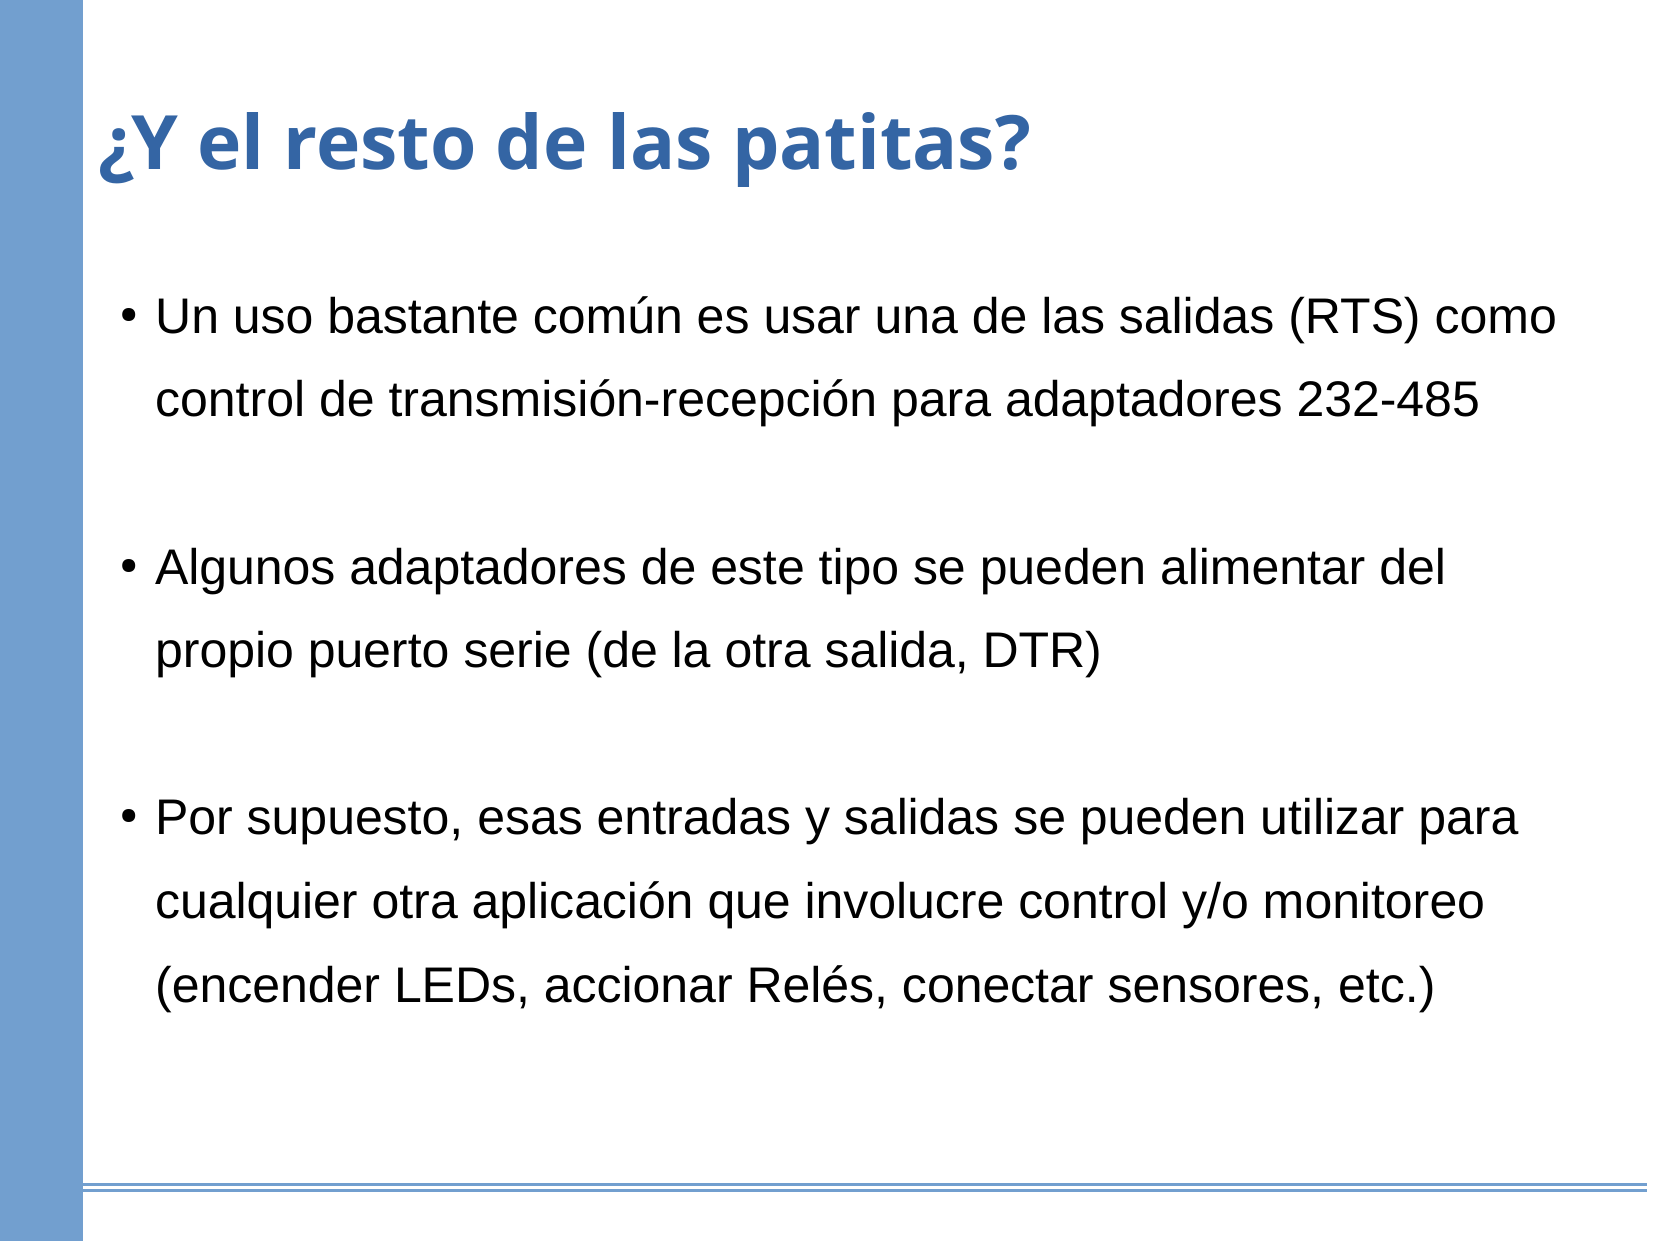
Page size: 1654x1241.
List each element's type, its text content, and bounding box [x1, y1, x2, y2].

text_box Un uso bastante común es usar una de las salidas (RTS) como control de transmisión-recepción para adaptadores 232-485 Algunos adaptadores de este tipo se pueden alimentar del propio puerto serie (de la otra salida, DTR) Por supuesto, esas entradas y salidas se pueden utilizar para cualquier otra aplicación que involucre control y/o monitoreo (encender LEDs, accionar Relés, conectar sensores, etc.) [105, 252, 1606, 999]
text_box ¿Y el resto de las patitas? [83, 30, 1641, 133]
